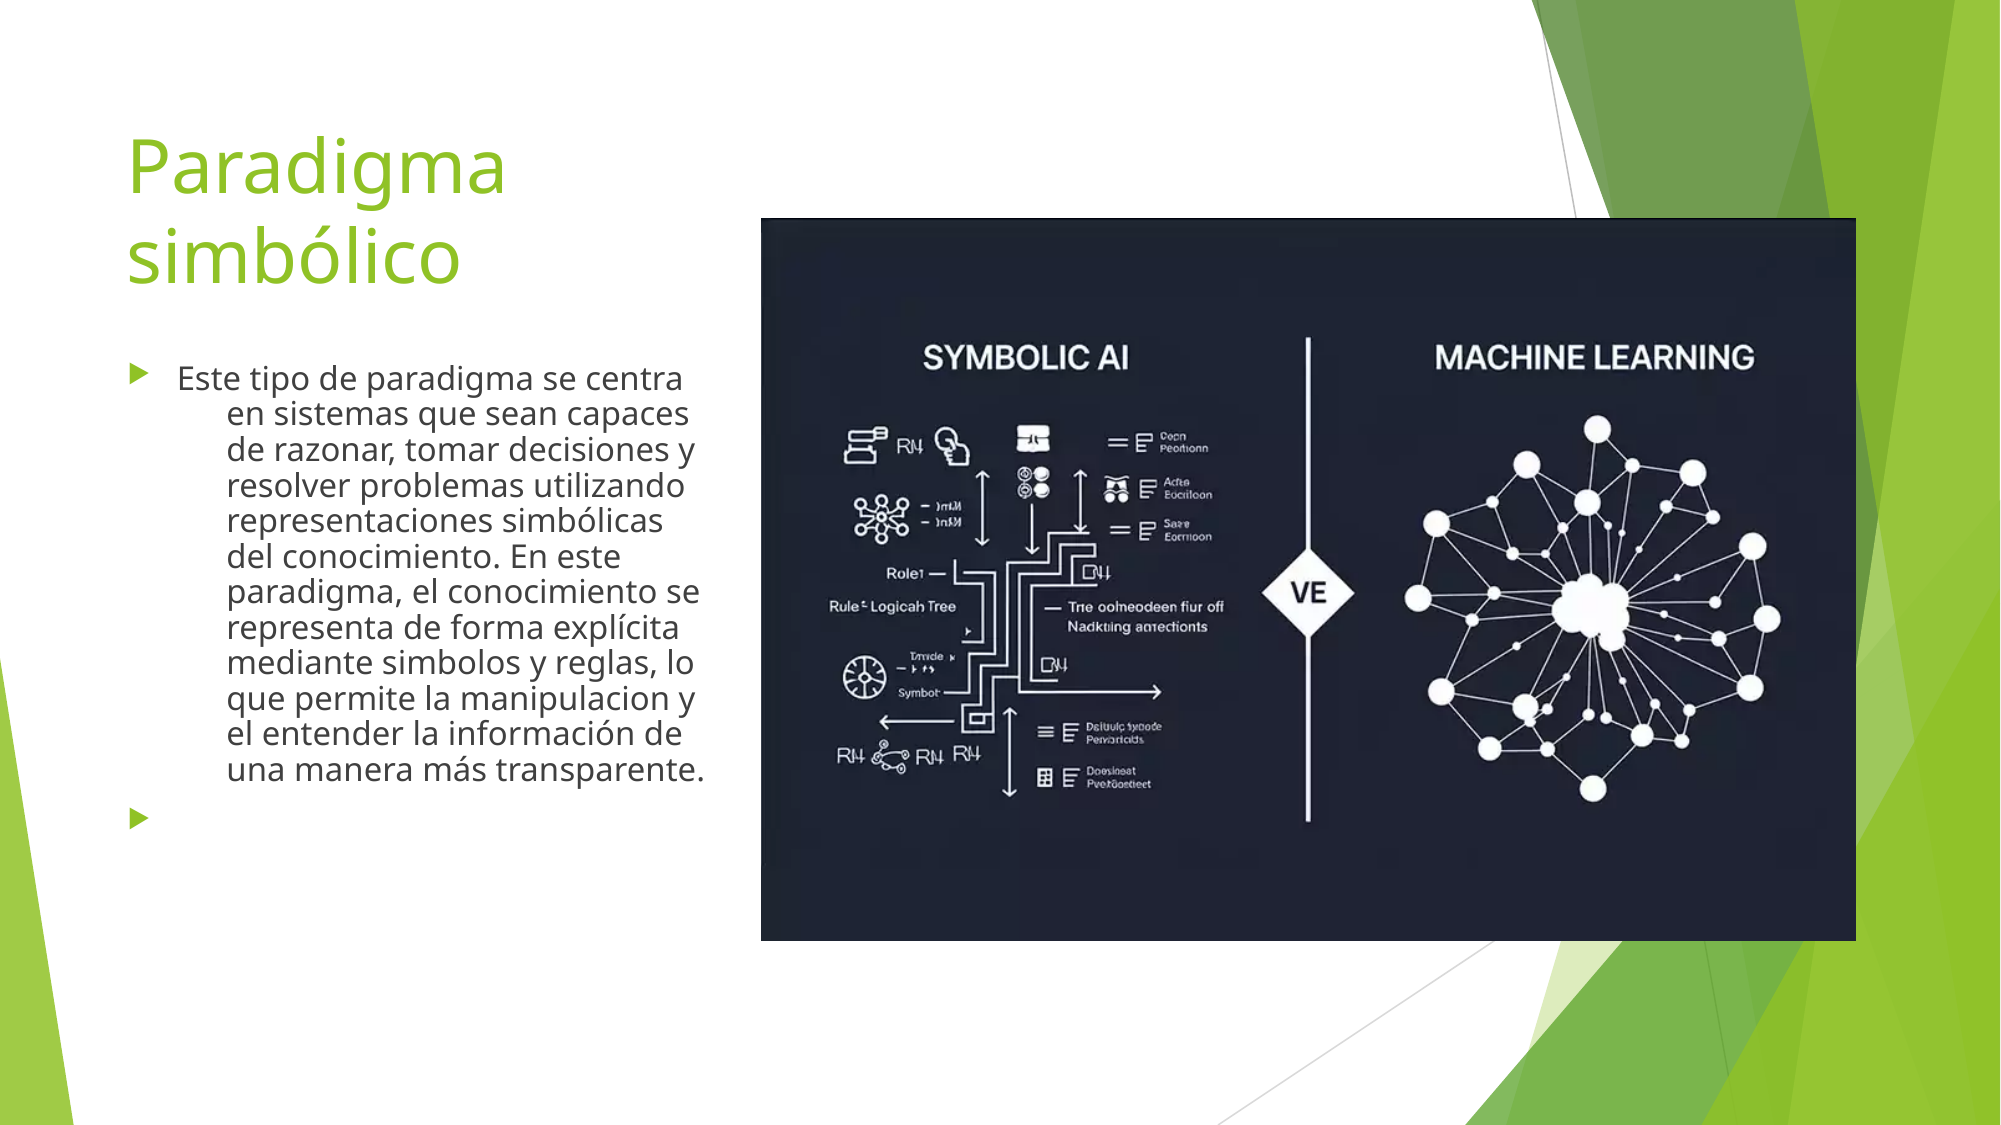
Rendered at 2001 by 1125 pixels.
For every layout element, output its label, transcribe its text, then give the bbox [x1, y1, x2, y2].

list Este tipo de paradigma se centra en sistemas que sean capaces de razonar, tomar decisiones y resolver problemas utilizando representaciones simbólicas del conocimiento. En este paradigma, el conocimiento se representa de forma explícita mediante simbolos y reglas, lo que permite la manipulacion y el entender la información de una manera más transparente. [112, 354, 723, 939]
title Paradigma simbólico [111, 99, 723, 317]
picture [761, 219, 1856, 941]
